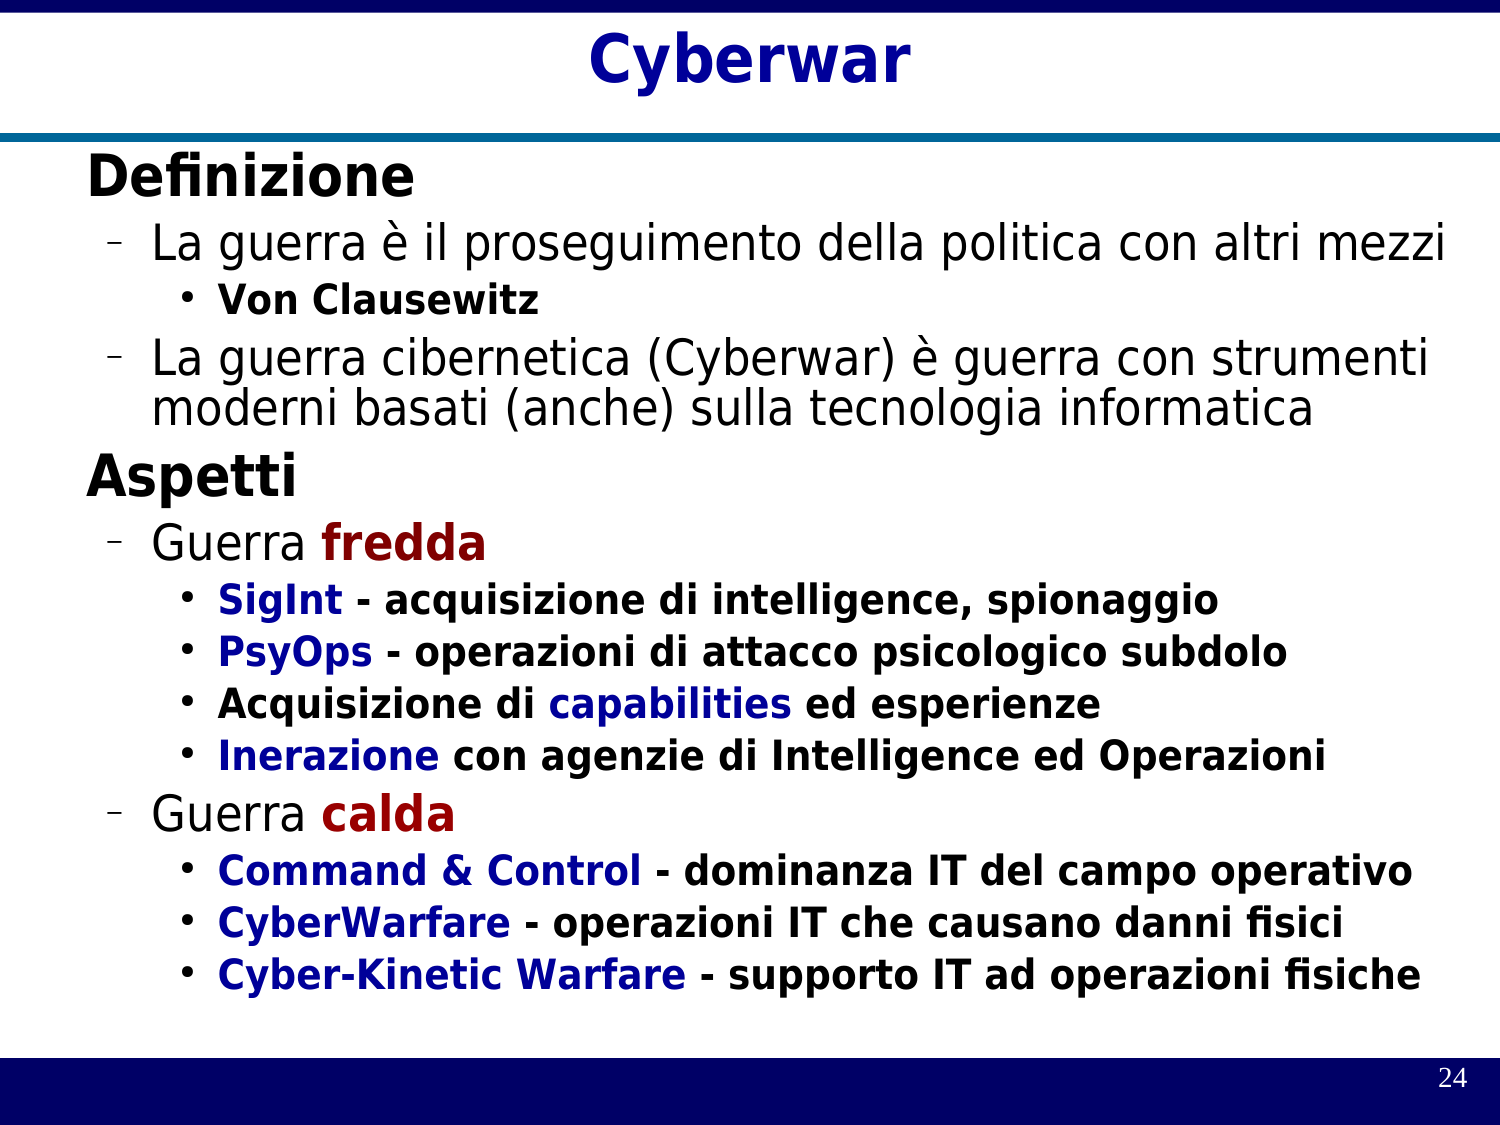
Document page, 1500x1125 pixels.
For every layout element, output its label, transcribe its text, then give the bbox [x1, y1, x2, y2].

title Cyberwar [30, 0, 1471, 126]
list Definizione La guerra è il proseguimento della politica con altri mezzi Von Clausewitz La guerra cibernetica (Cyberwar) è guerra con strumenti moderni basati (anche) sulla tecnologia informatica Aspetti Guerra fredda SigInt - acquisizione di intelligence, spionaggio PsyOps - operazioni di attacco psicologico subdolo Acquisizione di capabilities ed esperienze Inerazione con agenzie di Intelligence ed Operazioni Guerra calda Command & Control - dominanza IT del campo operativo CyberWarfare - operazioni IT che causano danni fisici Cyber-Kinetic Warfare - supporto IT ad operazioni fisiche [30, 149, 1471, 1021]
